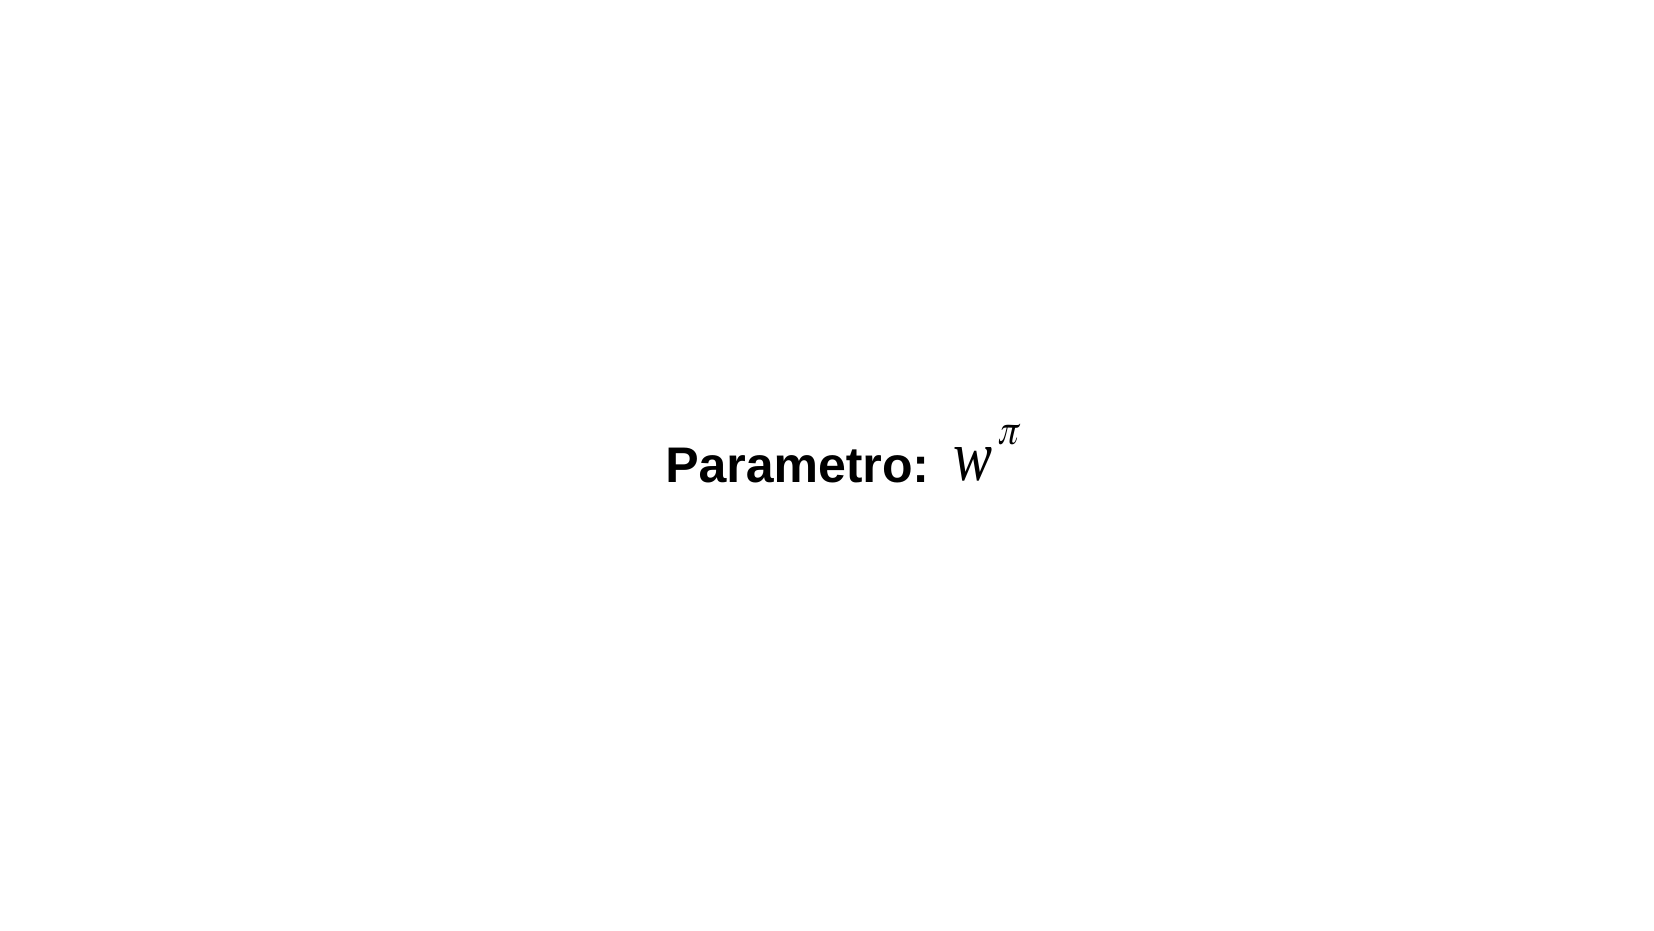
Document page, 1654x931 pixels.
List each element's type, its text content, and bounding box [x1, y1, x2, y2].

text_box Parametro: [650, 429, 992, 501]
chart [938, 416, 1032, 498]
